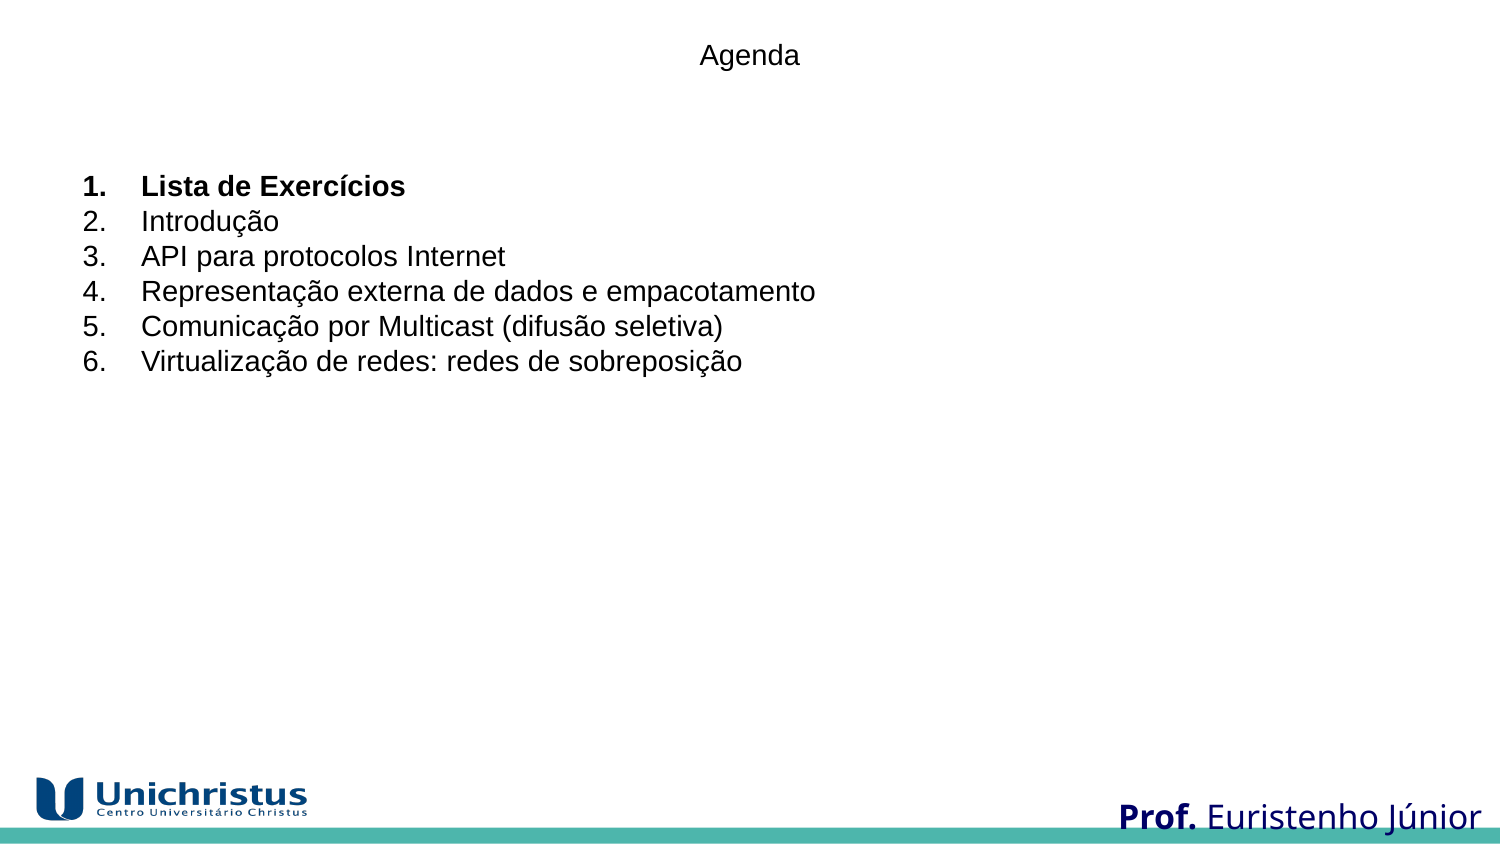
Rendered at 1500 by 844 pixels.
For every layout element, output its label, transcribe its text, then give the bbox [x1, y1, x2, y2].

picture [32, 775, 311, 822]
title Agenda [51, 20, 1449, 137]
list Lista de Exercícios Introdução API para protocolos Internet Representação externa de dados e empacotamento Comunicação por Multicast (difusão seletiva) Virtualização de redes: redes de sobreposição [51, 152, 1449, 750]
